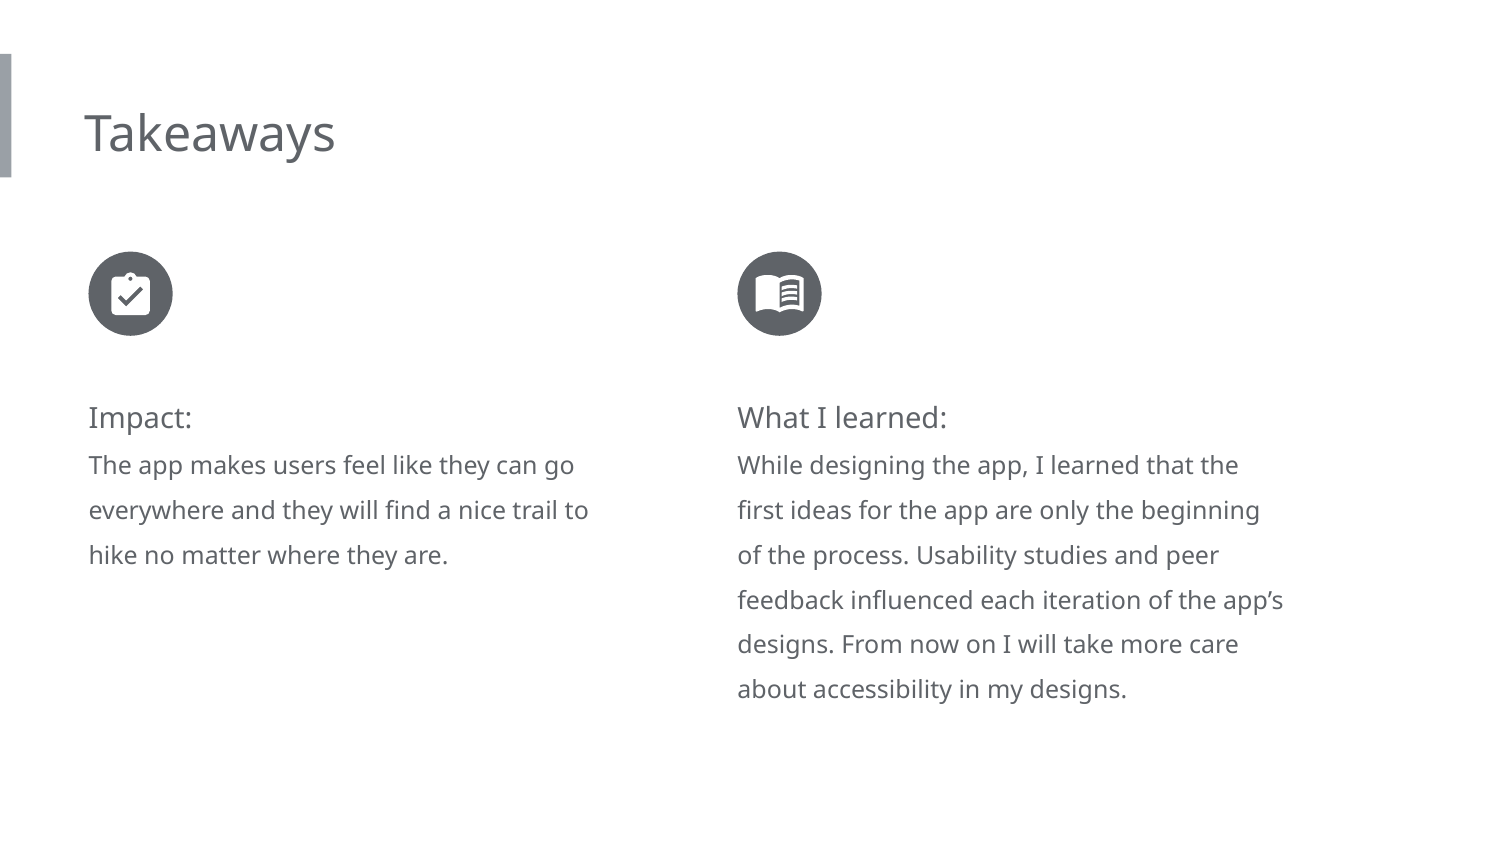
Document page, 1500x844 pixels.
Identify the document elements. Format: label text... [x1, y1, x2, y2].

text_box [737, 251, 822, 336]
text_box Impact: The app makes users feel like they can go everywhere and they will find a nice trail to hike no matter where they are. [88, 367, 654, 585]
text_box What I learned: While designing the app, I learned that the first ideas for the app are only the beginning of the process. Usability studies and peer feedback influenced each iteration of the app’s designs. From now on I will take more care about accessibility in my designs. [737, 367, 1303, 719]
text_box [88, 251, 173, 336]
text_box Takeaways [84, 85, 894, 176]
